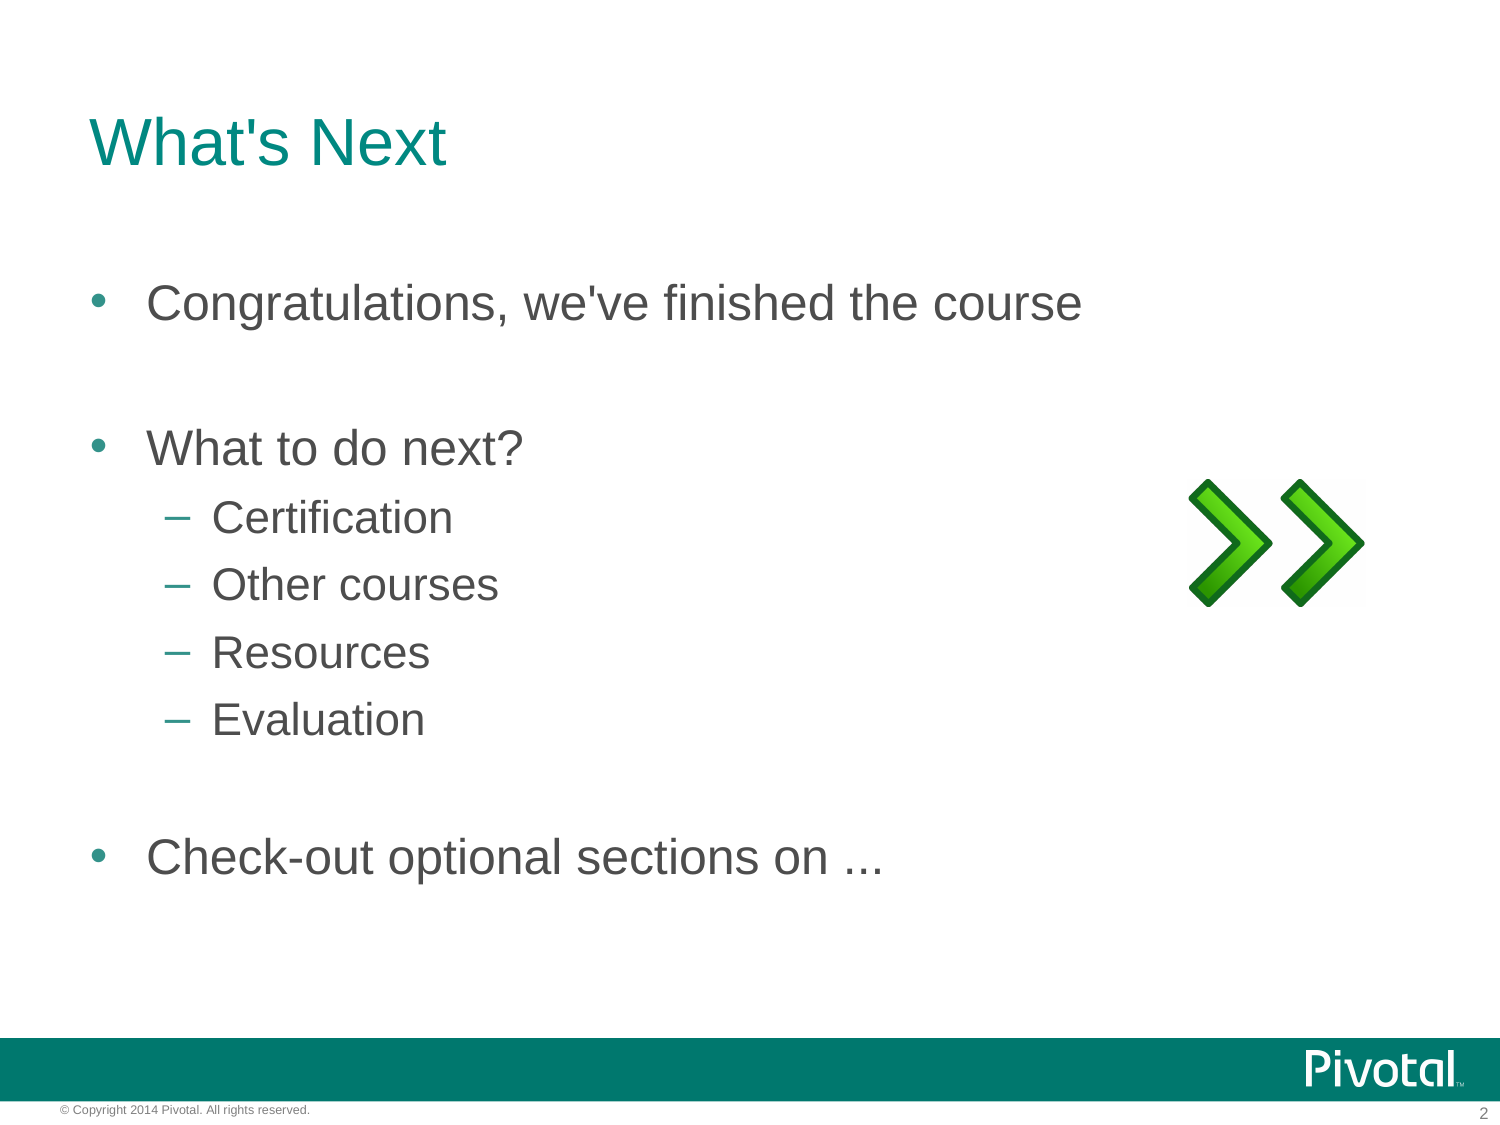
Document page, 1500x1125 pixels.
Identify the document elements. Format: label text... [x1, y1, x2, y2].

title What's Next [75, 45, 1426, 233]
picture [1306, 1050, 1464, 1087]
list Congratulations, we've finished the course What to do next? Certification Other courses Resources Evaluation Check-out optional sections on ... [75, 262, 1426, 1005]
picture [1187, 479, 1366, 607]
